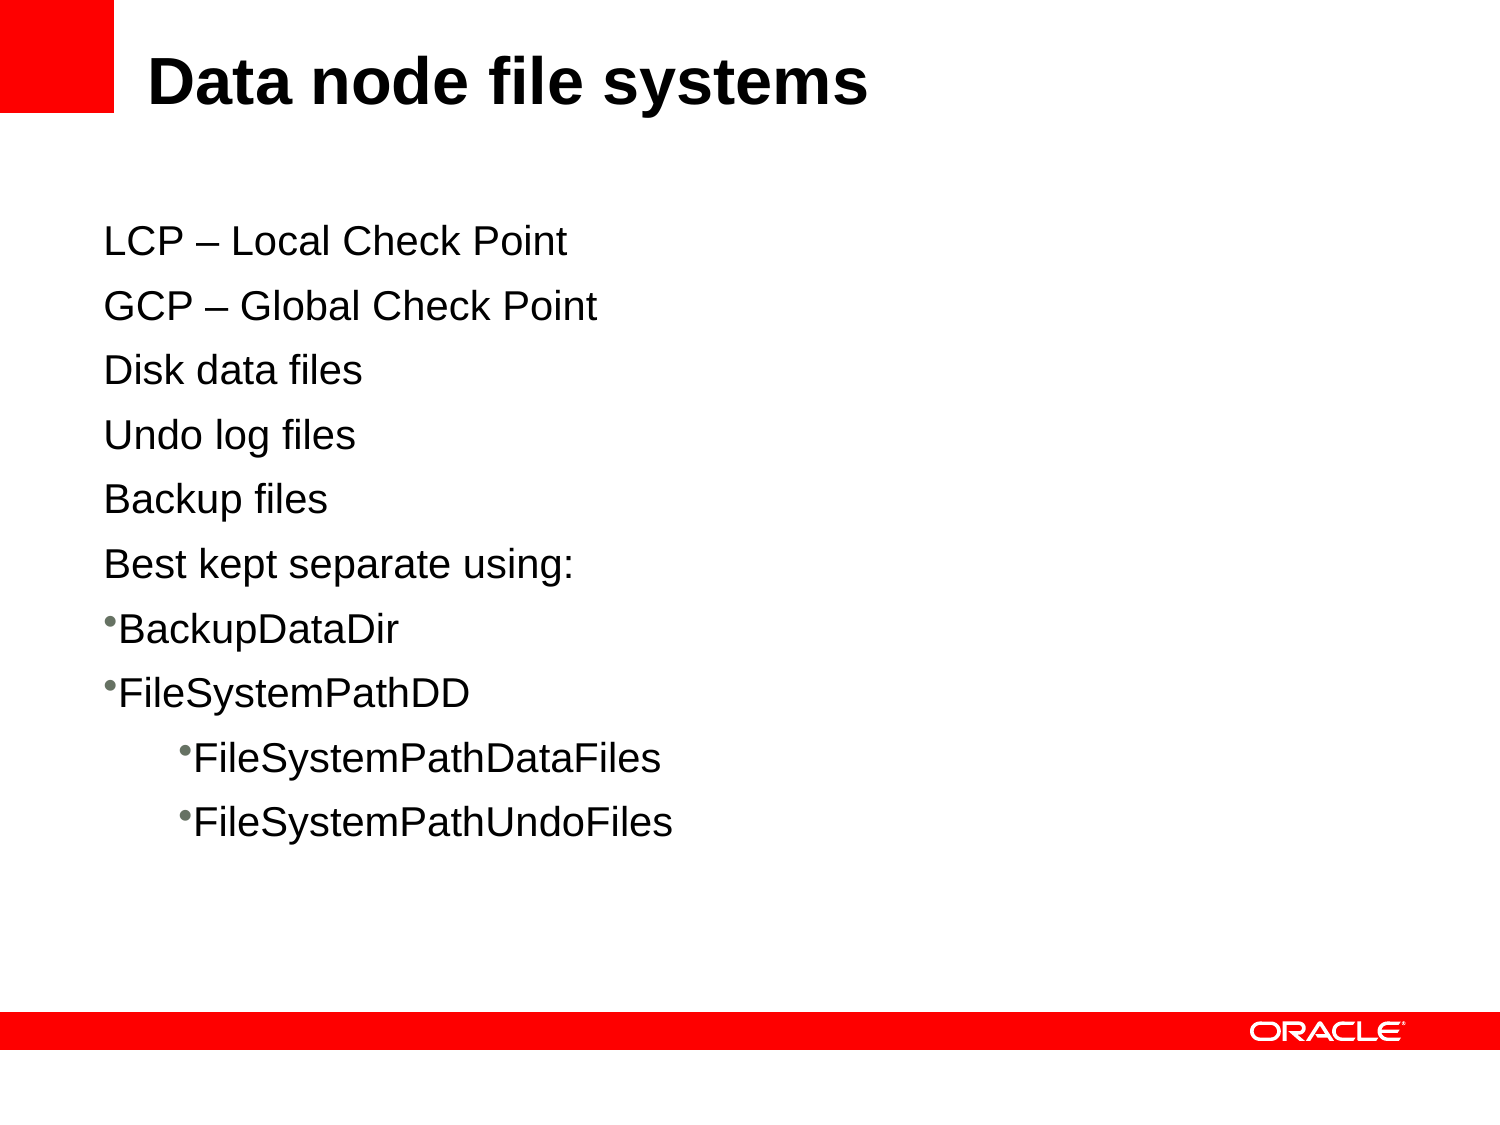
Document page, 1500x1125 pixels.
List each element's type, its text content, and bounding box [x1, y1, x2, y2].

text_box LCP – Local Check Point GCP – Global Check Point Disk data files Undo log files Backup files Best kept separate using: BackupDataDir FileSystemPathDD FileSystemPathDataFiles FileSystemPathUndoFiles [88, 206, 1388, 853]
title Data node file systems [147, 8, 1392, 119]
picture [0, 0, 114, 113]
picture [0, 1012, 1500, 1050]
